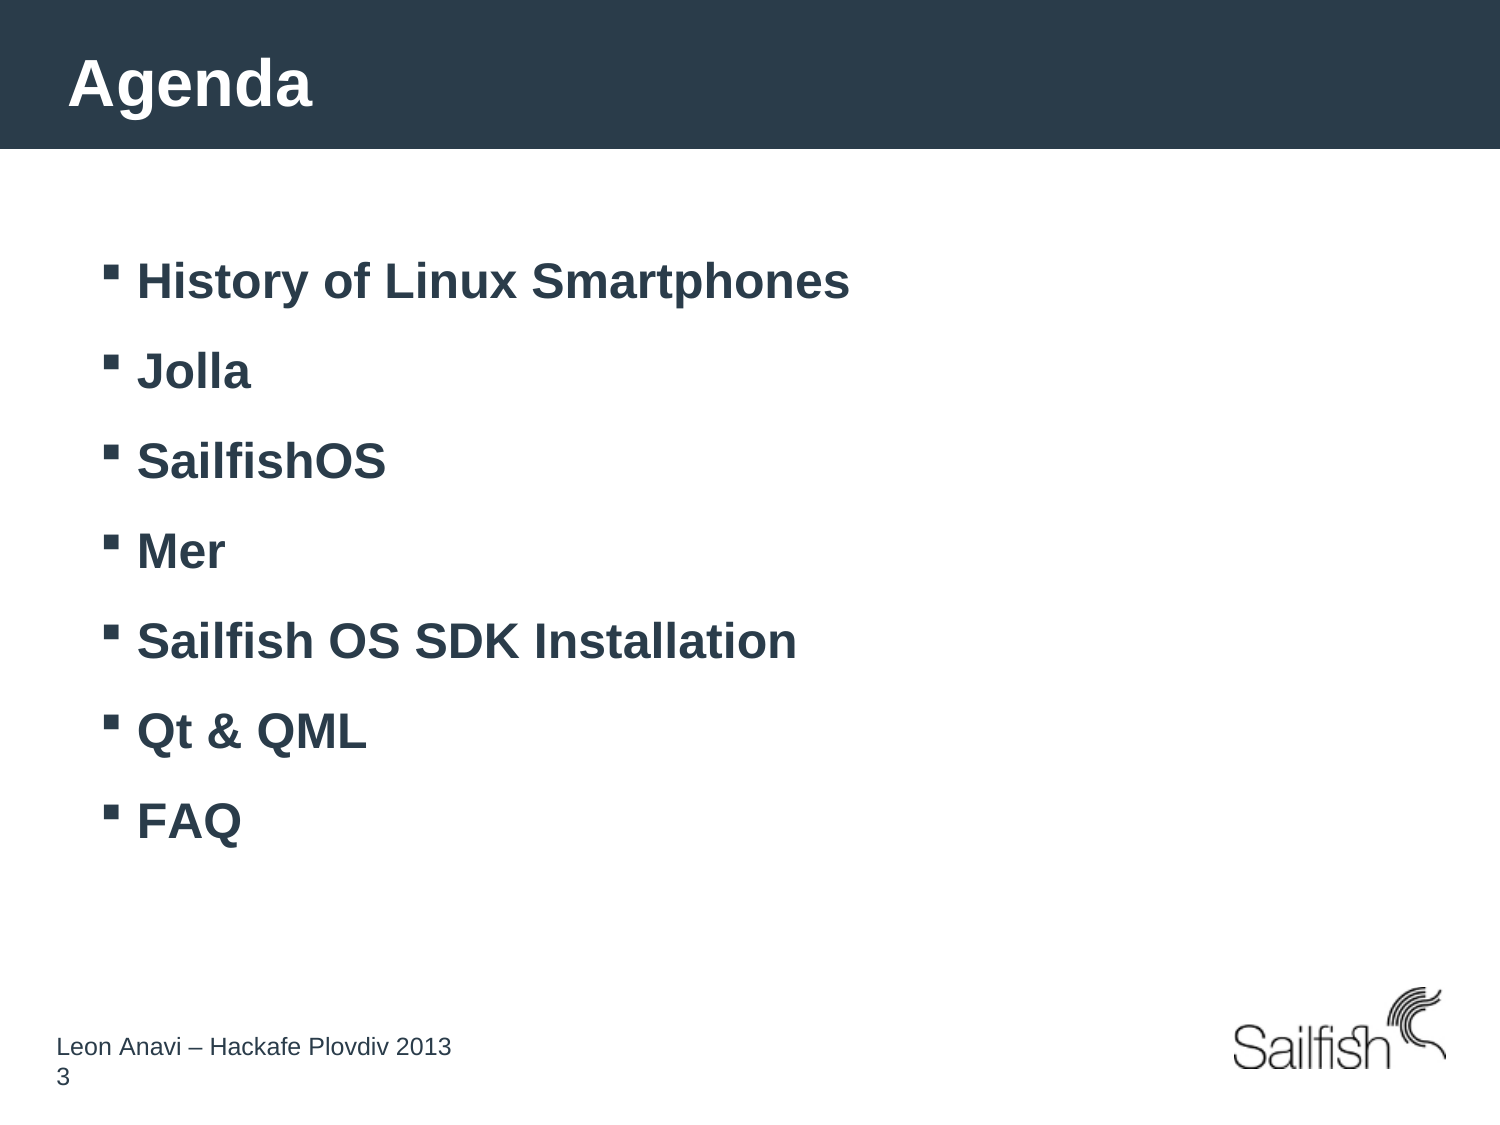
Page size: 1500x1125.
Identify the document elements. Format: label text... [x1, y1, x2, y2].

text_box History of Linux Smartphones Jolla SailfishOS Mer Sailfish OS SDK Installation Qt & QML FAQ [85, 211, 1436, 917]
picture [1234, 987, 1446, 1069]
text_box Agenda [53, 32, 1466, 173]
